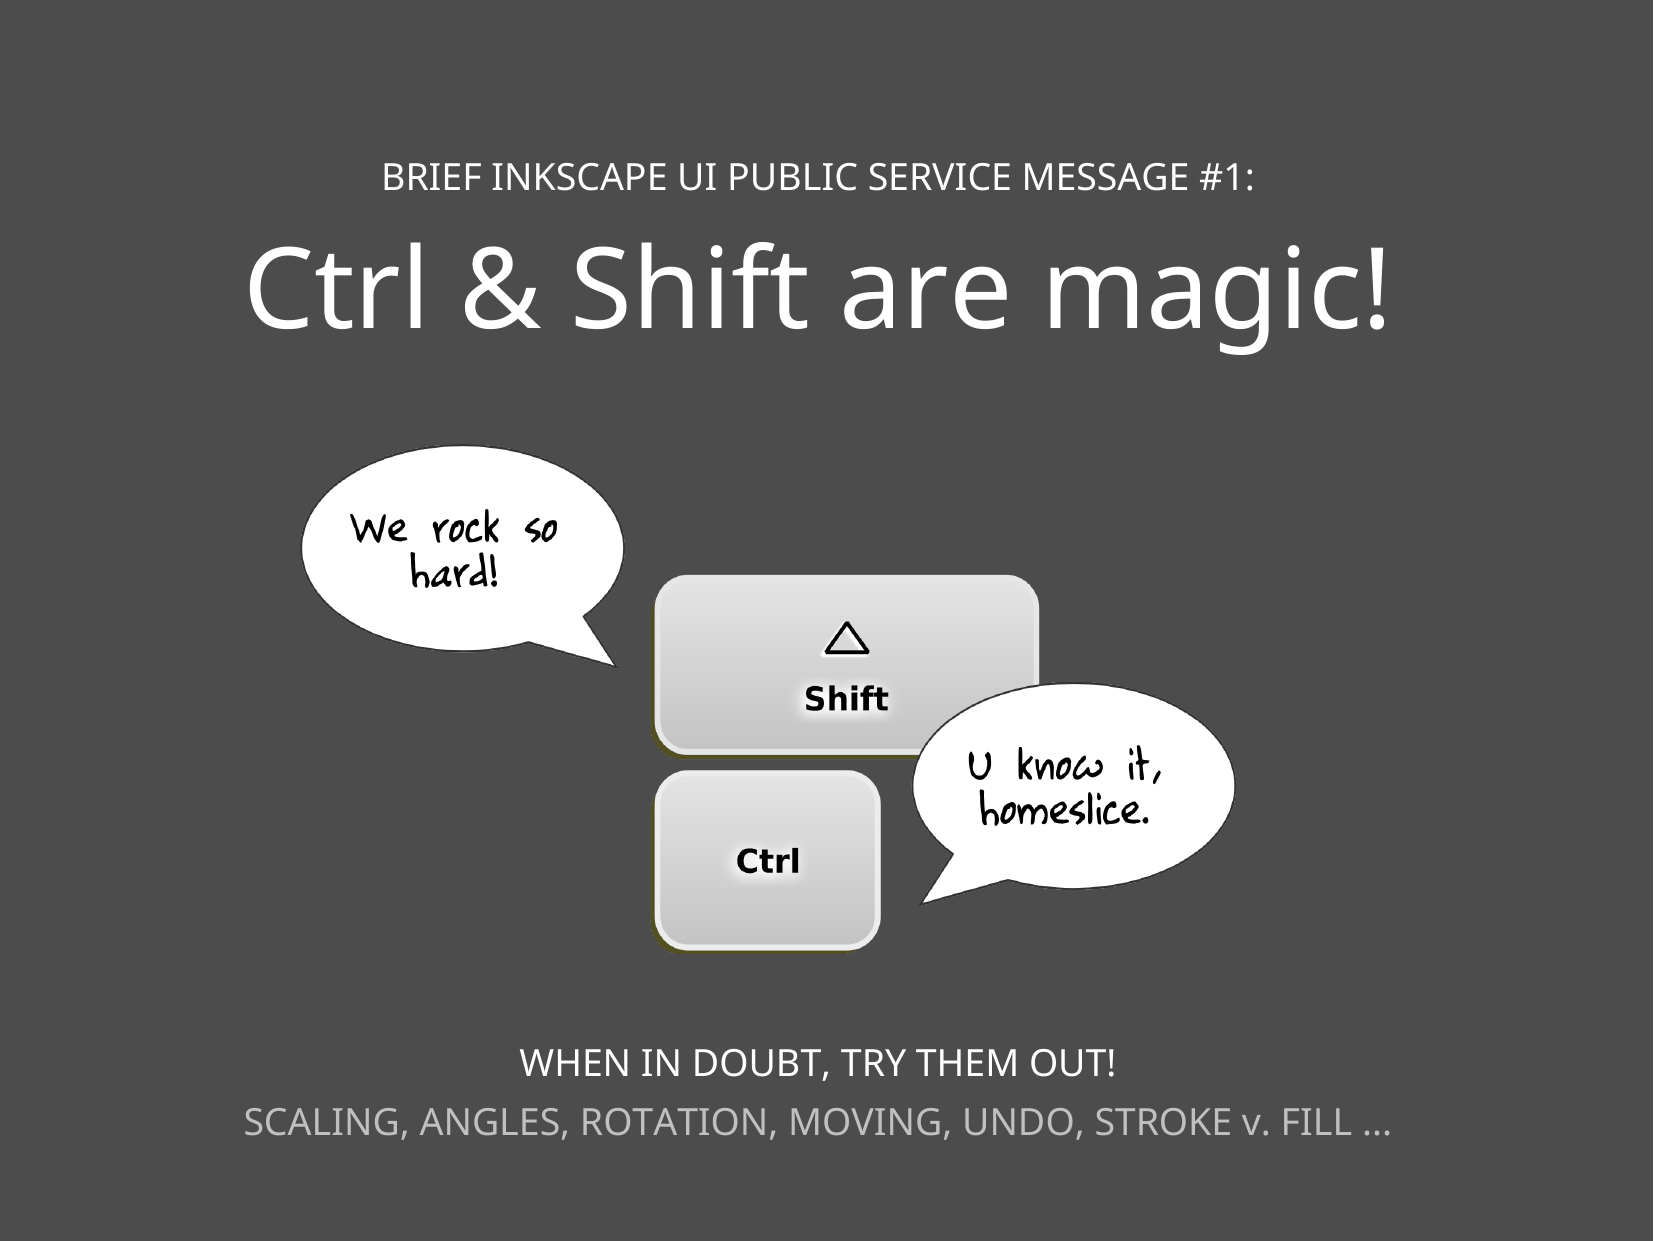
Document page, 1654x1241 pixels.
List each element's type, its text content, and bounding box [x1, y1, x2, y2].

title SCALING, ANGLES, ROTATION, MOVING, UNDO, STROKE v. FILL ... [112, 1079, 1524, 1170]
title BRIEF INKSCAPE UI PUBLIC SERVICE MESSAGE #1: [112, 134, 1524, 226]
title WHEN IN DOUBT, TRY THEM OUT! [112, 1020, 1524, 1079]
title Ctrl & Shift are magic! [112, 226, 1524, 401]
picture [300, 444, 1236, 954]
